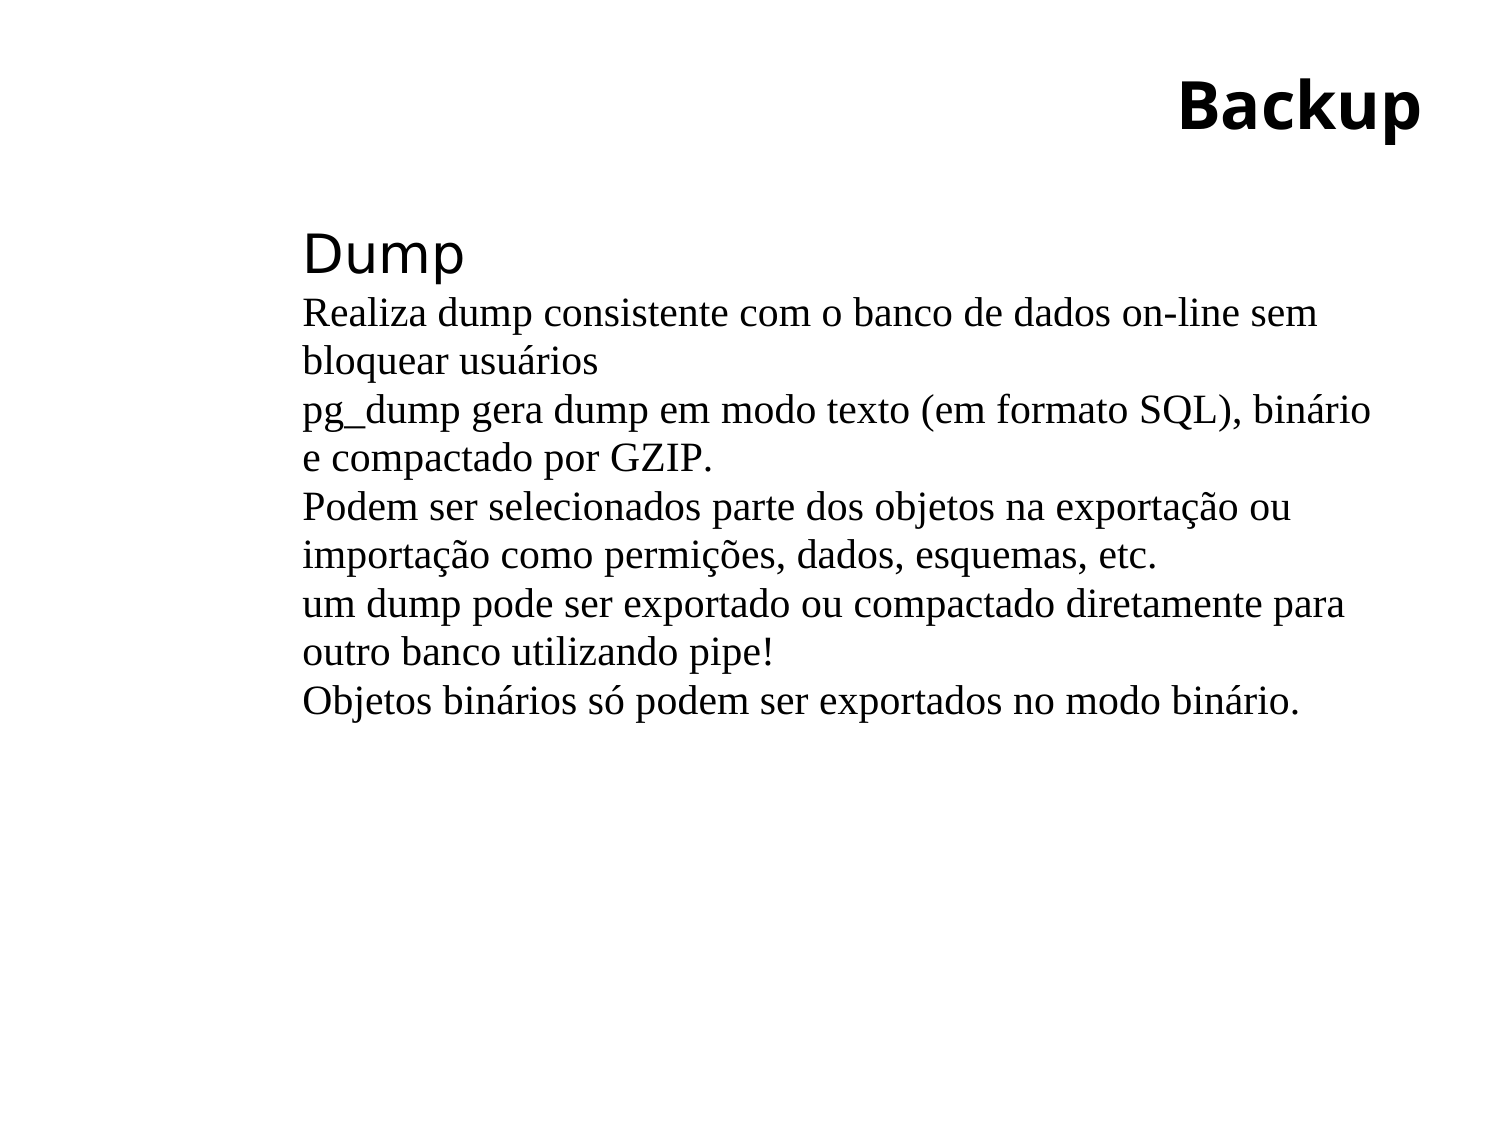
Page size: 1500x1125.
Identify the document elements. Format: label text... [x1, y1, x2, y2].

text_box Dump Realiza dump consistente com o banco de dados on-line sem bloquear usuários pg_dump gera dump em modo texto (em formato SQL), binário e compactado por GZIP. Podem ser selecionados parte dos objetos na exportação ou importação como permições, dados, esquemas, etc. um dump pode ser exportado ou compactado diretamente para outro banco utilizando pipe! Objetos binários só podem ser exportados no modo binário. [287, 212, 1413, 862]
text_box Backup [475, 50, 1438, 152]
